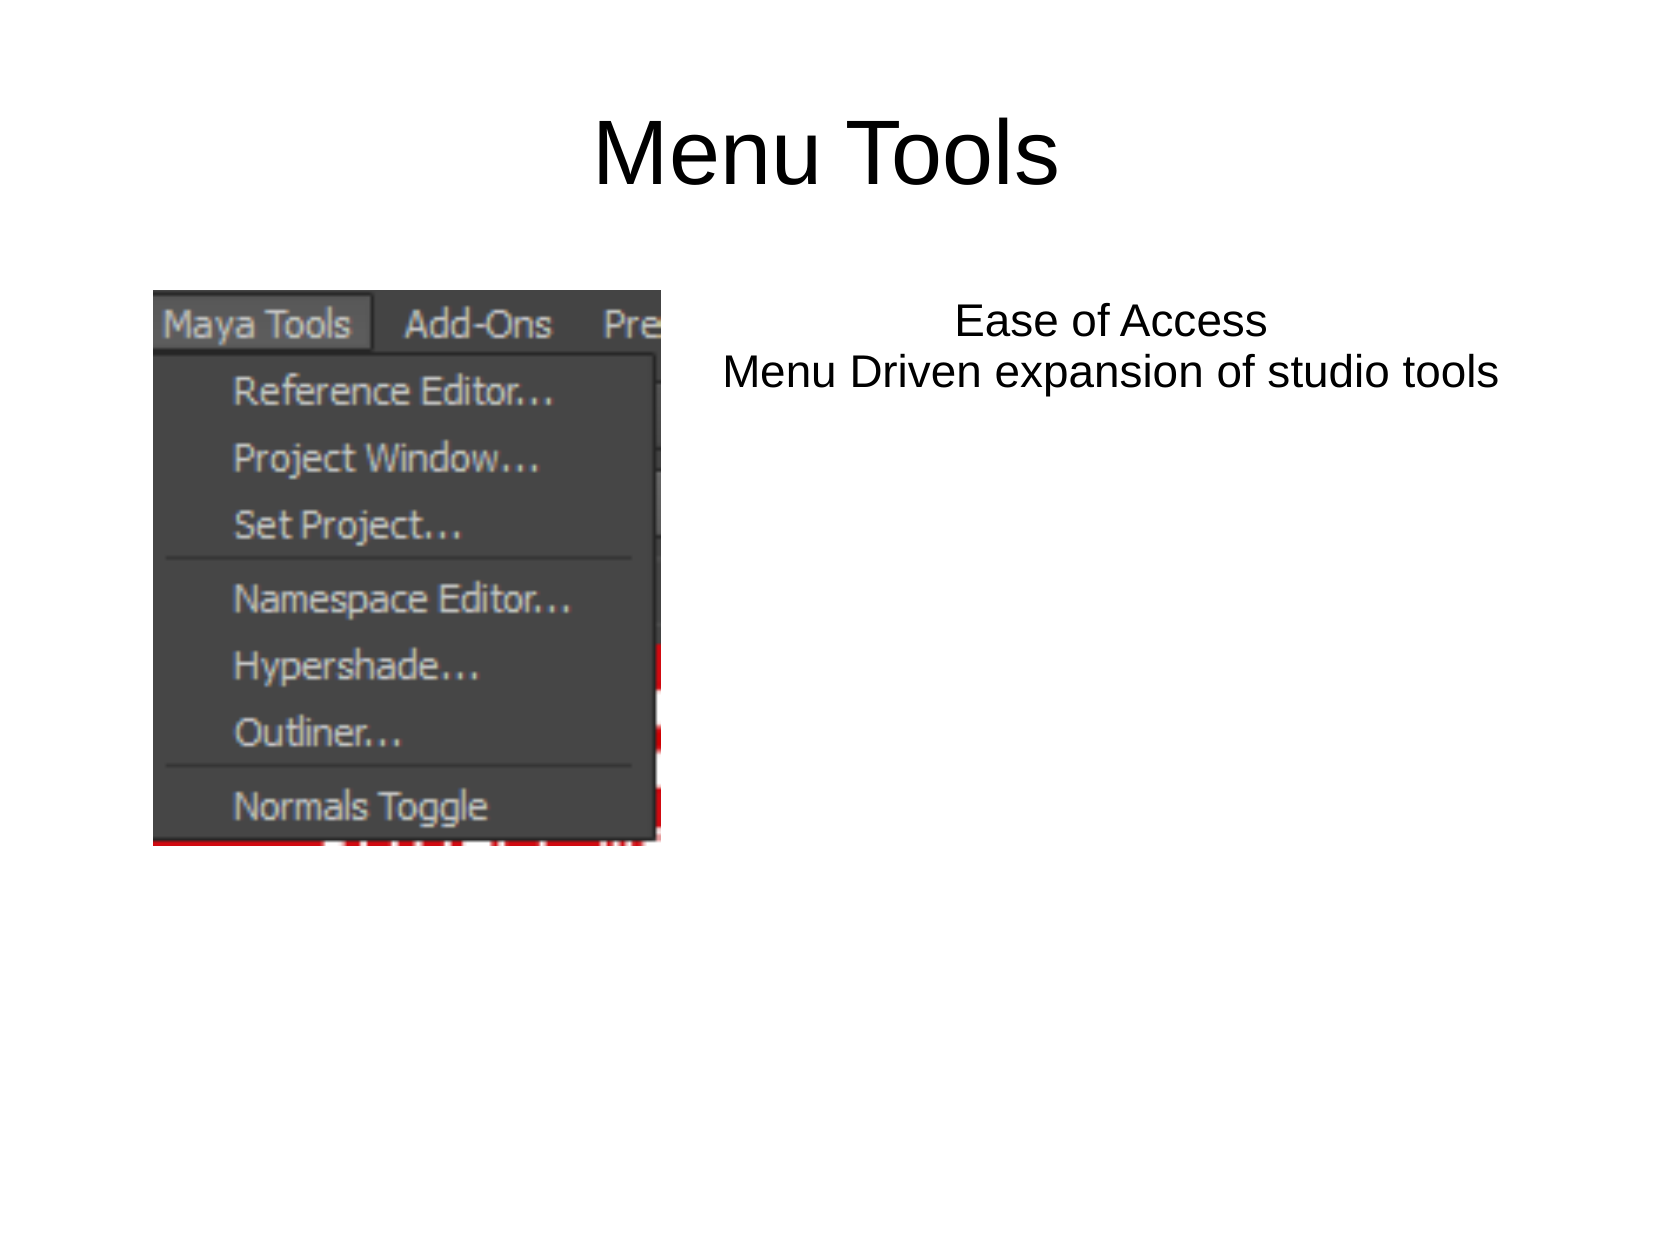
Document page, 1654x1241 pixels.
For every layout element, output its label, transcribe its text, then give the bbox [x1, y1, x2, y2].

picture [153, 290, 661, 846]
title Ease of Access Menu Driven expansion of studio tools [506, 242, 1654, 451]
title Menu Tools [82, 49, 1571, 257]
